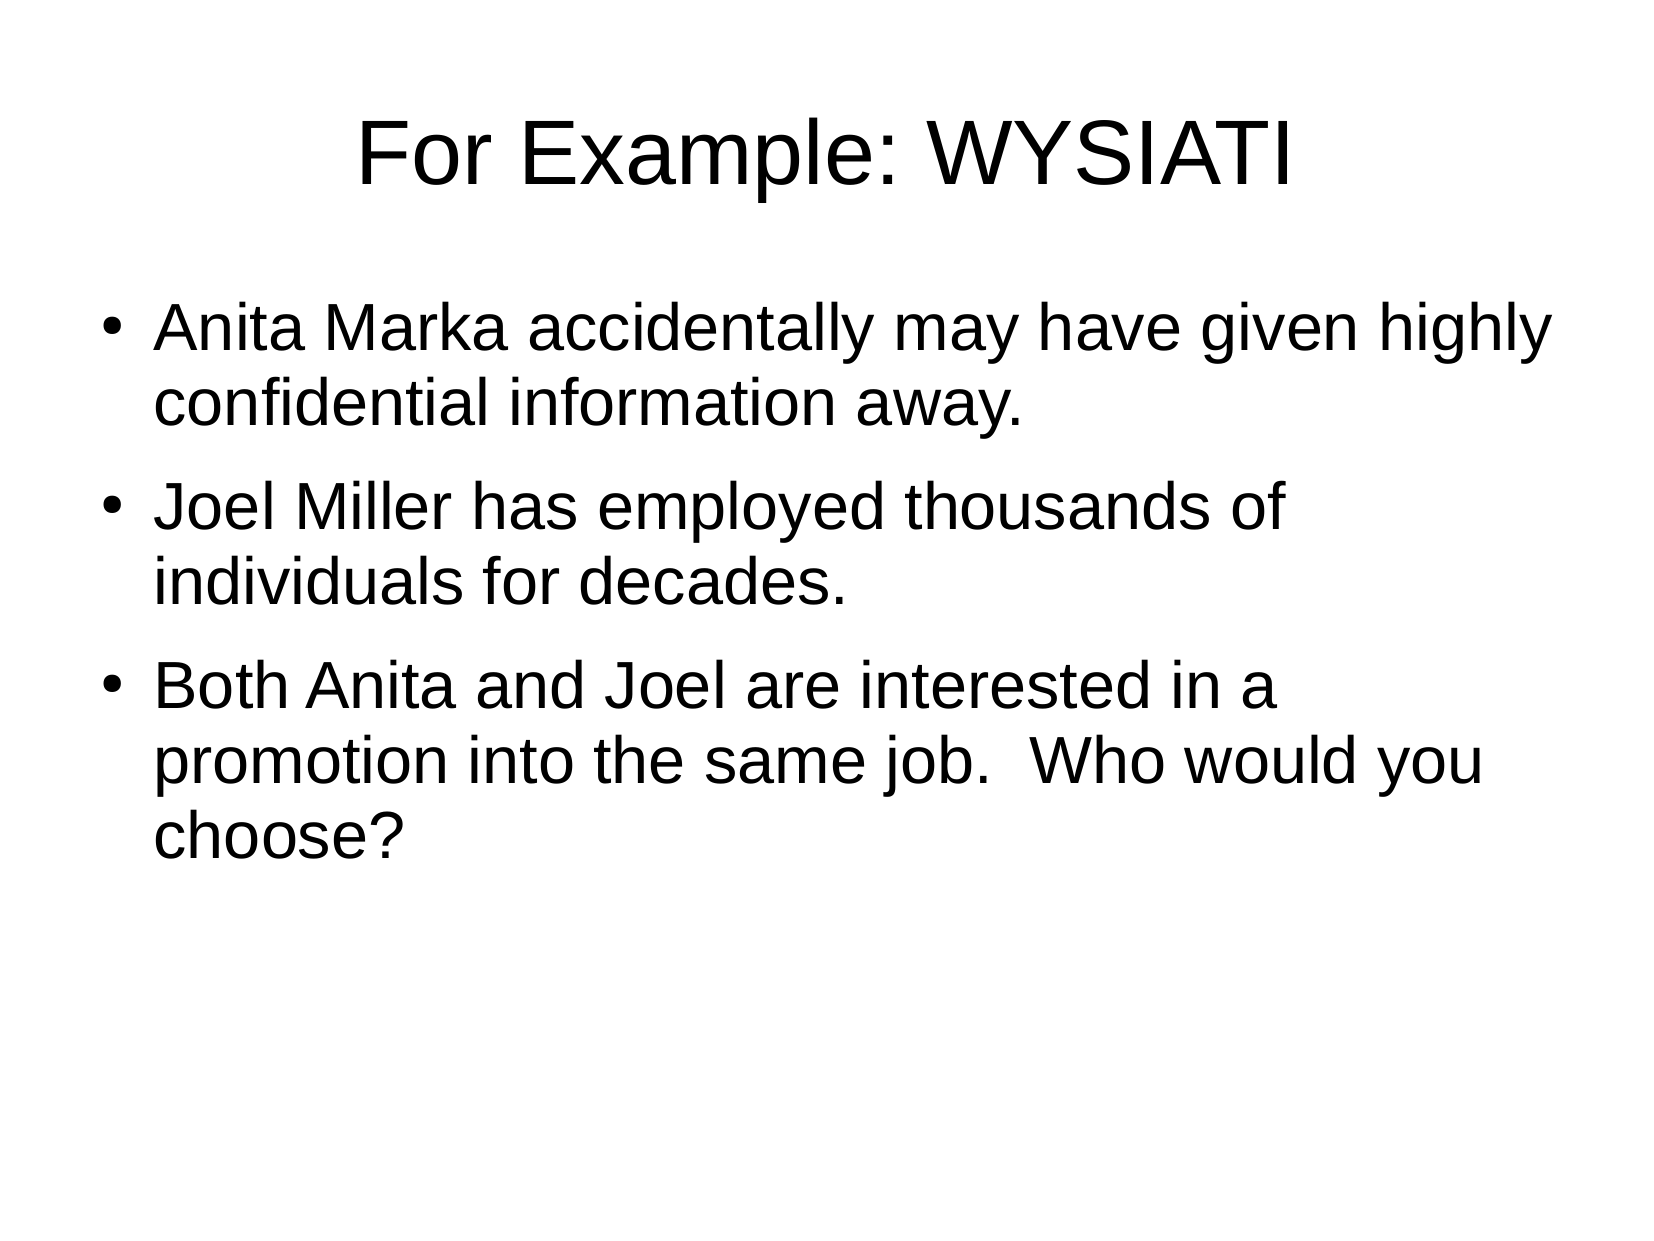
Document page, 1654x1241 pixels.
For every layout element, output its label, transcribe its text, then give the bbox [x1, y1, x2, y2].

list Anita Marka accidentally may have given highly confidential information away. Joel Miller has employed thousands of individuals for decades. Both Anita and Joel are interested in a promotion into the same job. Who would you choose? [82, 290, 1571, 1010]
title For Example: WYSIATI [82, 49, 1571, 257]
